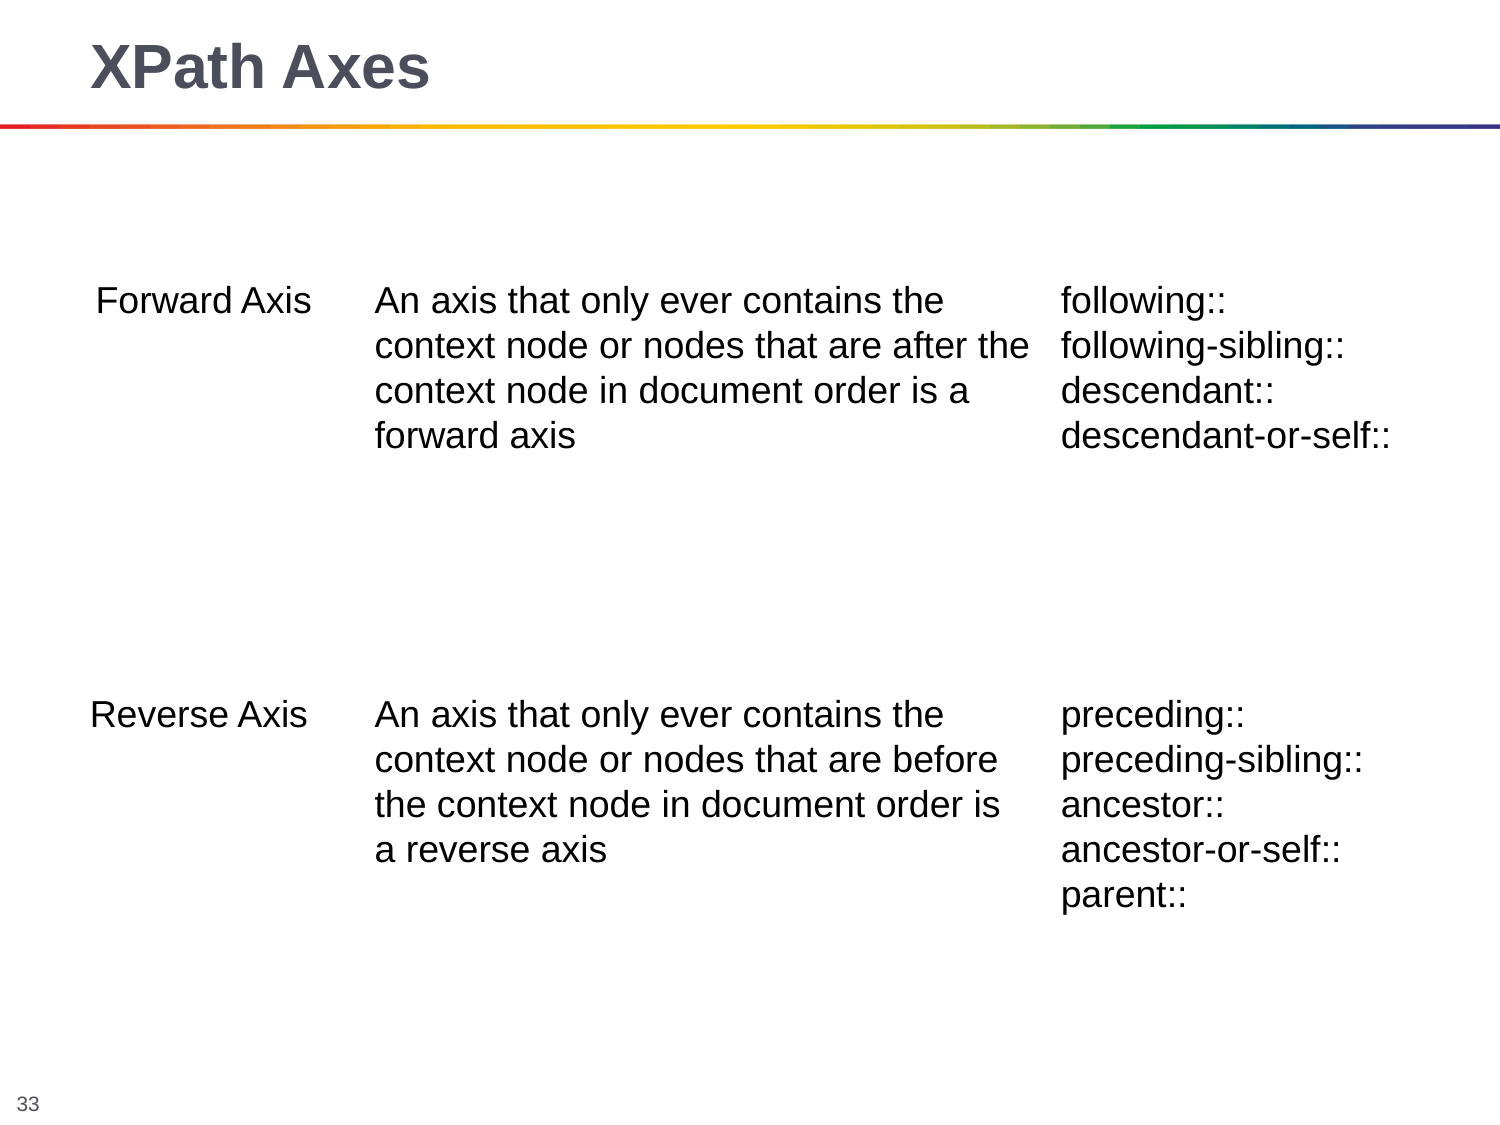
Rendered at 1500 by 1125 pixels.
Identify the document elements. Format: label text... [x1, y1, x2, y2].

text_box An axis that only ever contains the context node or nodes that are after the context node in document order is a forward axis [359, 269, 1046, 464]
text_box Forward Axis [80, 269, 359, 329]
title XPath Axes [75, 17, 1425, 109]
text_box preceding:: preceding-sibling:: ancestor:: ancestor-or-self:: parent:: [1045, 682, 1452, 923]
text_box Reverse Axis [74, 682, 354, 743]
text_box An axis that only ever contains the context node or nodes that are before the context node in document order is a reverse axis [359, 682, 1046, 878]
text_box following:: following-sibling:: descendant:: descendant-or-self:: [1046, 269, 1465, 464]
